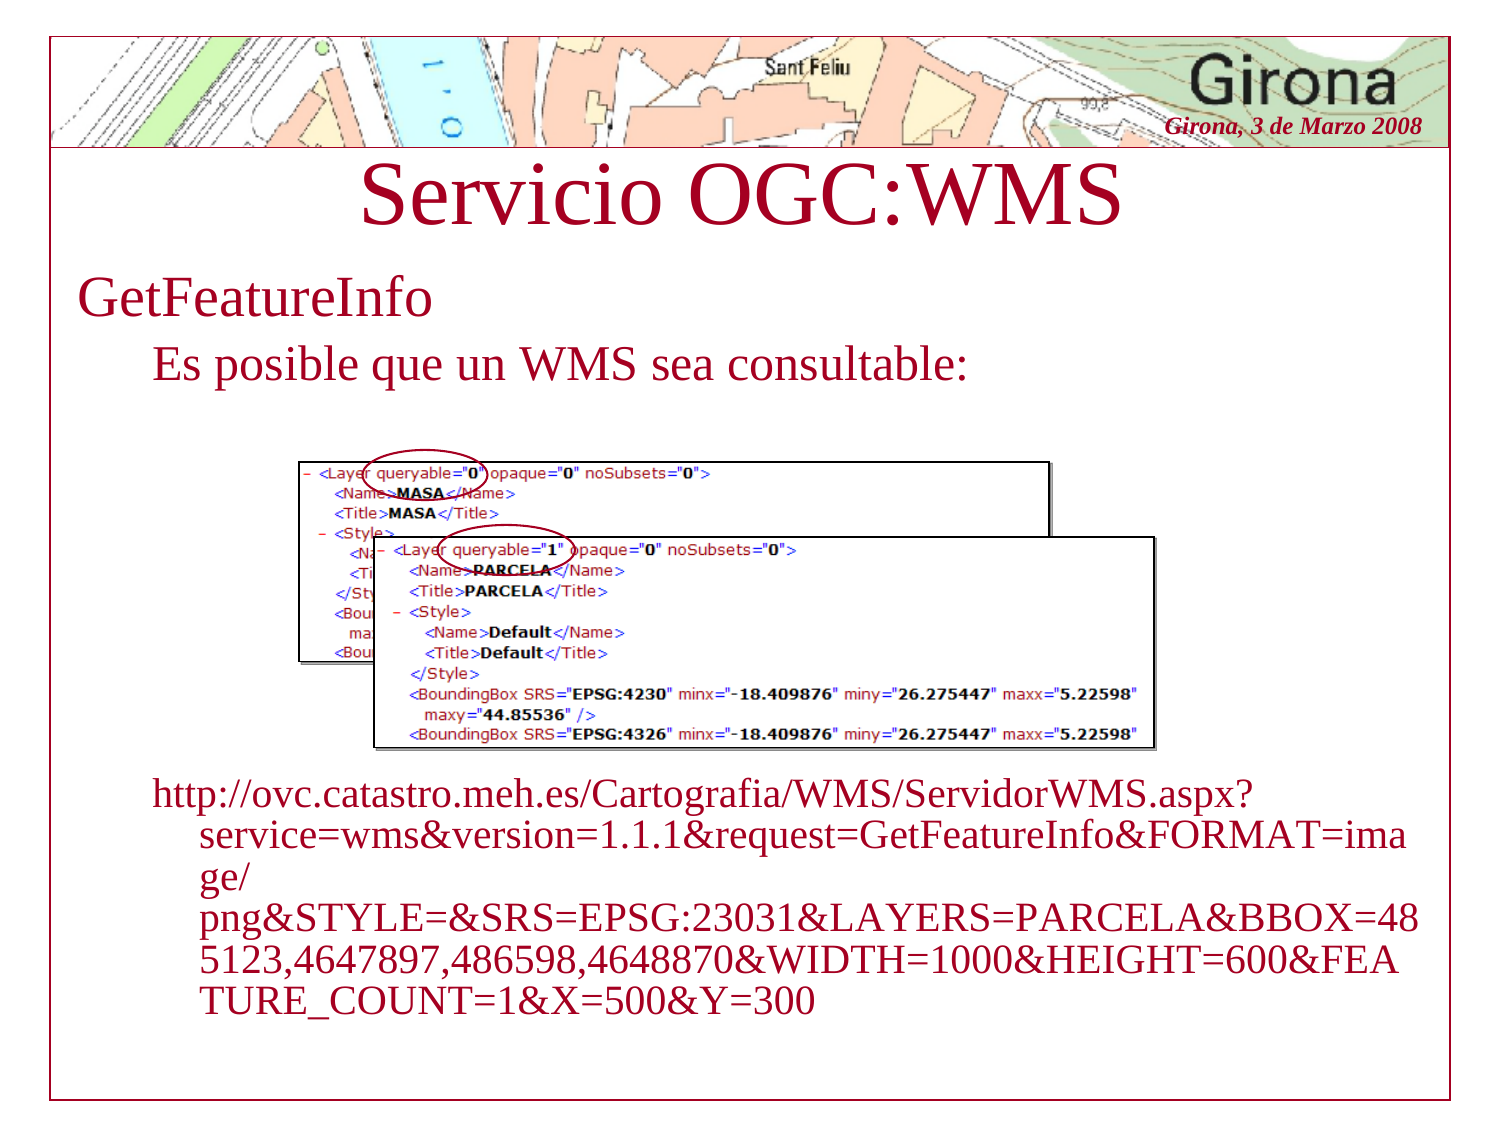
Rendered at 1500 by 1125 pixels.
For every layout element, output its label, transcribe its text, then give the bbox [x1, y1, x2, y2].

list GetFeatureInfo Es posible que un WMS sea consultable: http://ovc.catastro.meh.es/Cartografia/WMS/ServidorWMS.aspx?service=wms&version=1.1.1&request=GetFeatureInfo&FORMAT=image/png&STYLE=&SRS=EPSG:23031&LAYERS=PARCELA&BBOX=485123,4647897,486598,4648870&WIDTH=1000&HEIGHT=600&FEATURE_COUNT=1&X=500&Y=300 [62, 262, 1438, 1042]
picture [1338, 124, 1348, 131]
picture [364, 462, 486, 498]
picture [300, 462, 1049, 661]
picture [51, 37, 1448, 147]
picture [454, 526, 558, 536]
picture [1310, 120, 1316, 131]
picture [375, 537, 1154, 747]
picture [439, 537, 573, 573]
title Servicio OGC:WMS [111, 131, 1374, 257]
